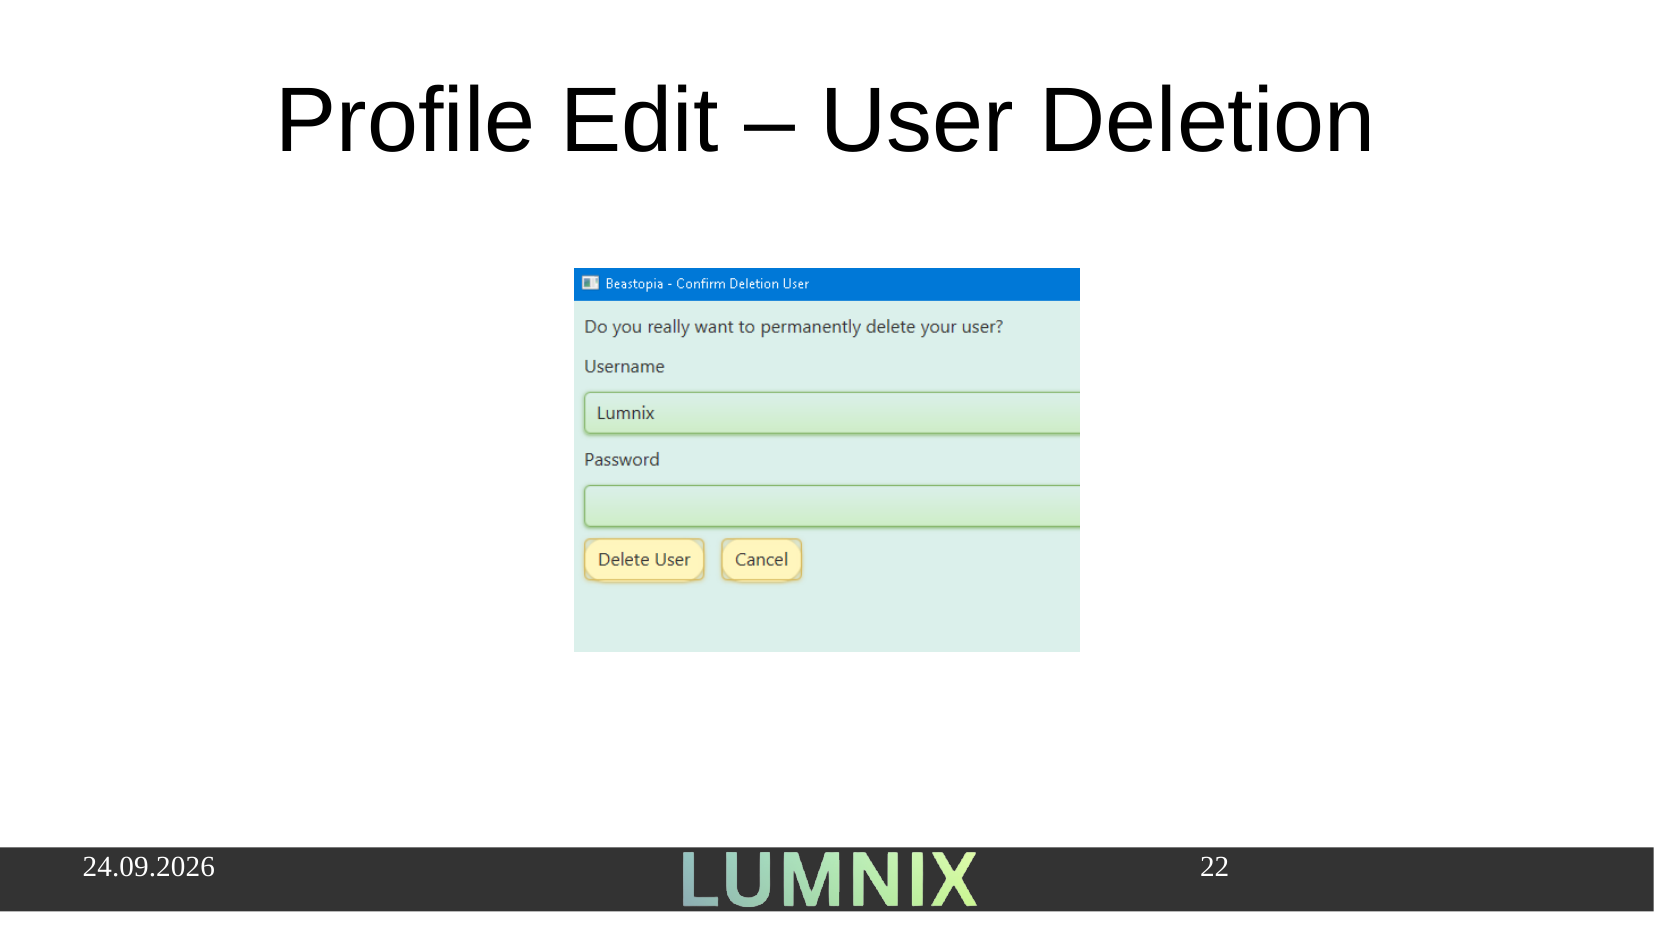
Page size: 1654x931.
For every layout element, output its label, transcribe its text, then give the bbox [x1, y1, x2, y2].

text_box [1200, 847, 1586, 912]
text_box 23.05.2023 [82, 847, 468, 912]
picture [574, 268, 1080, 652]
title Profile Edit – User Deletion [82, 37, 1571, 193]
